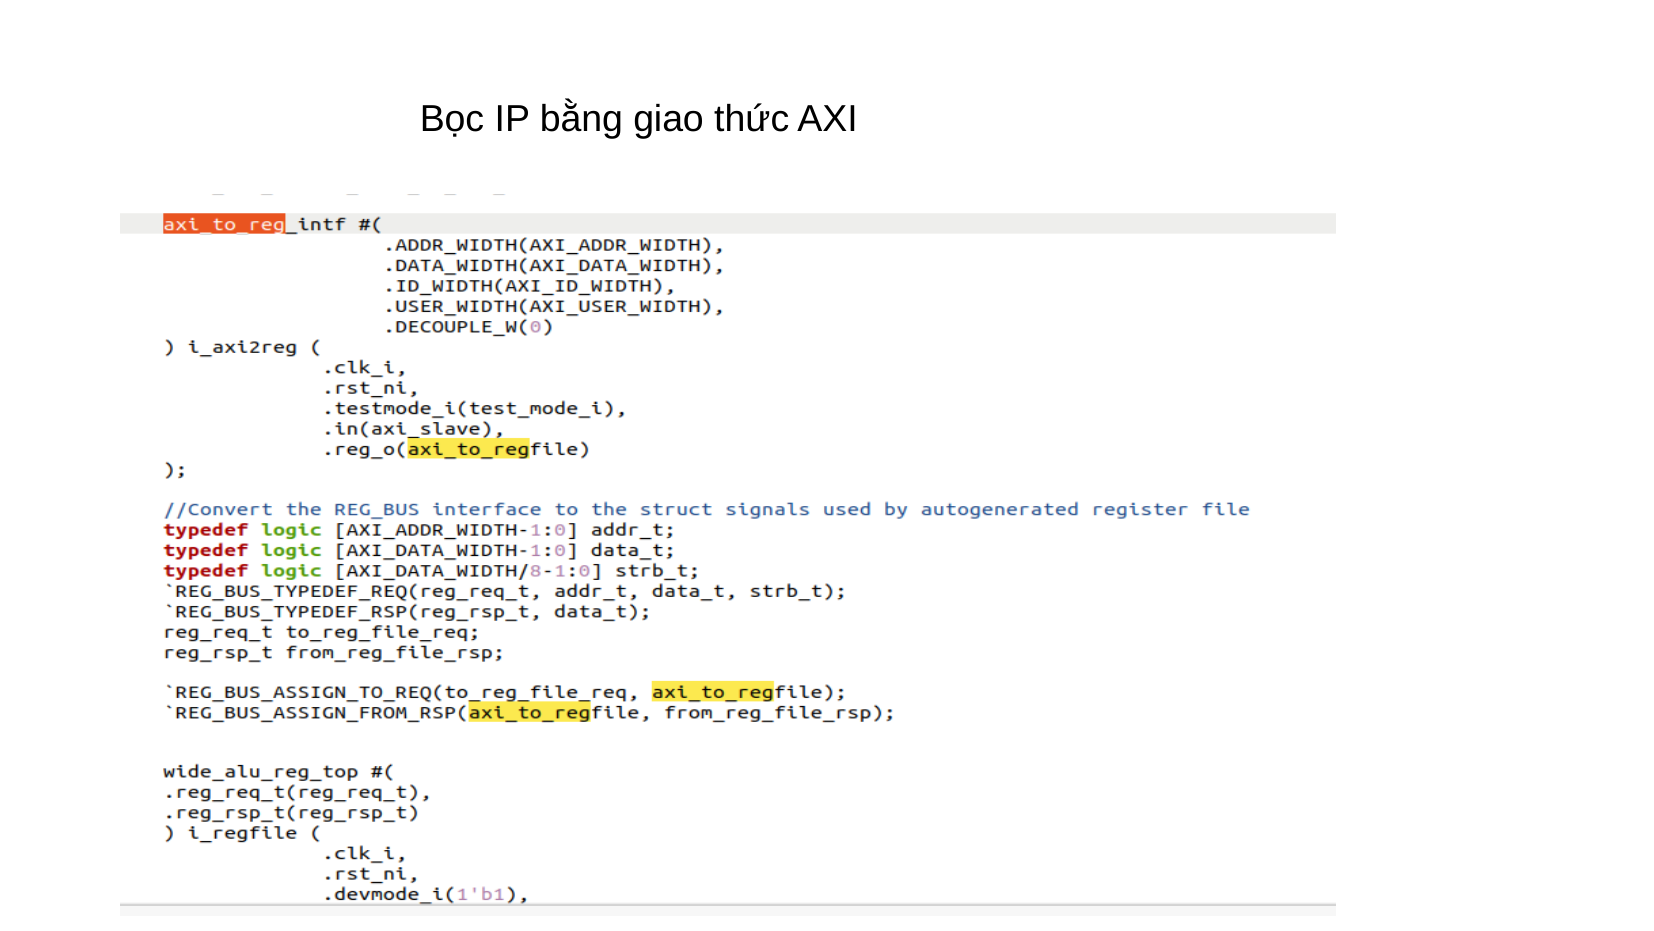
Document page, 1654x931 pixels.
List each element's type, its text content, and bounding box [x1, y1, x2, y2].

picture [120, 194, 1336, 916]
text_box Bọc IP bằng giao thức AXI [405, 90, 884, 147]
